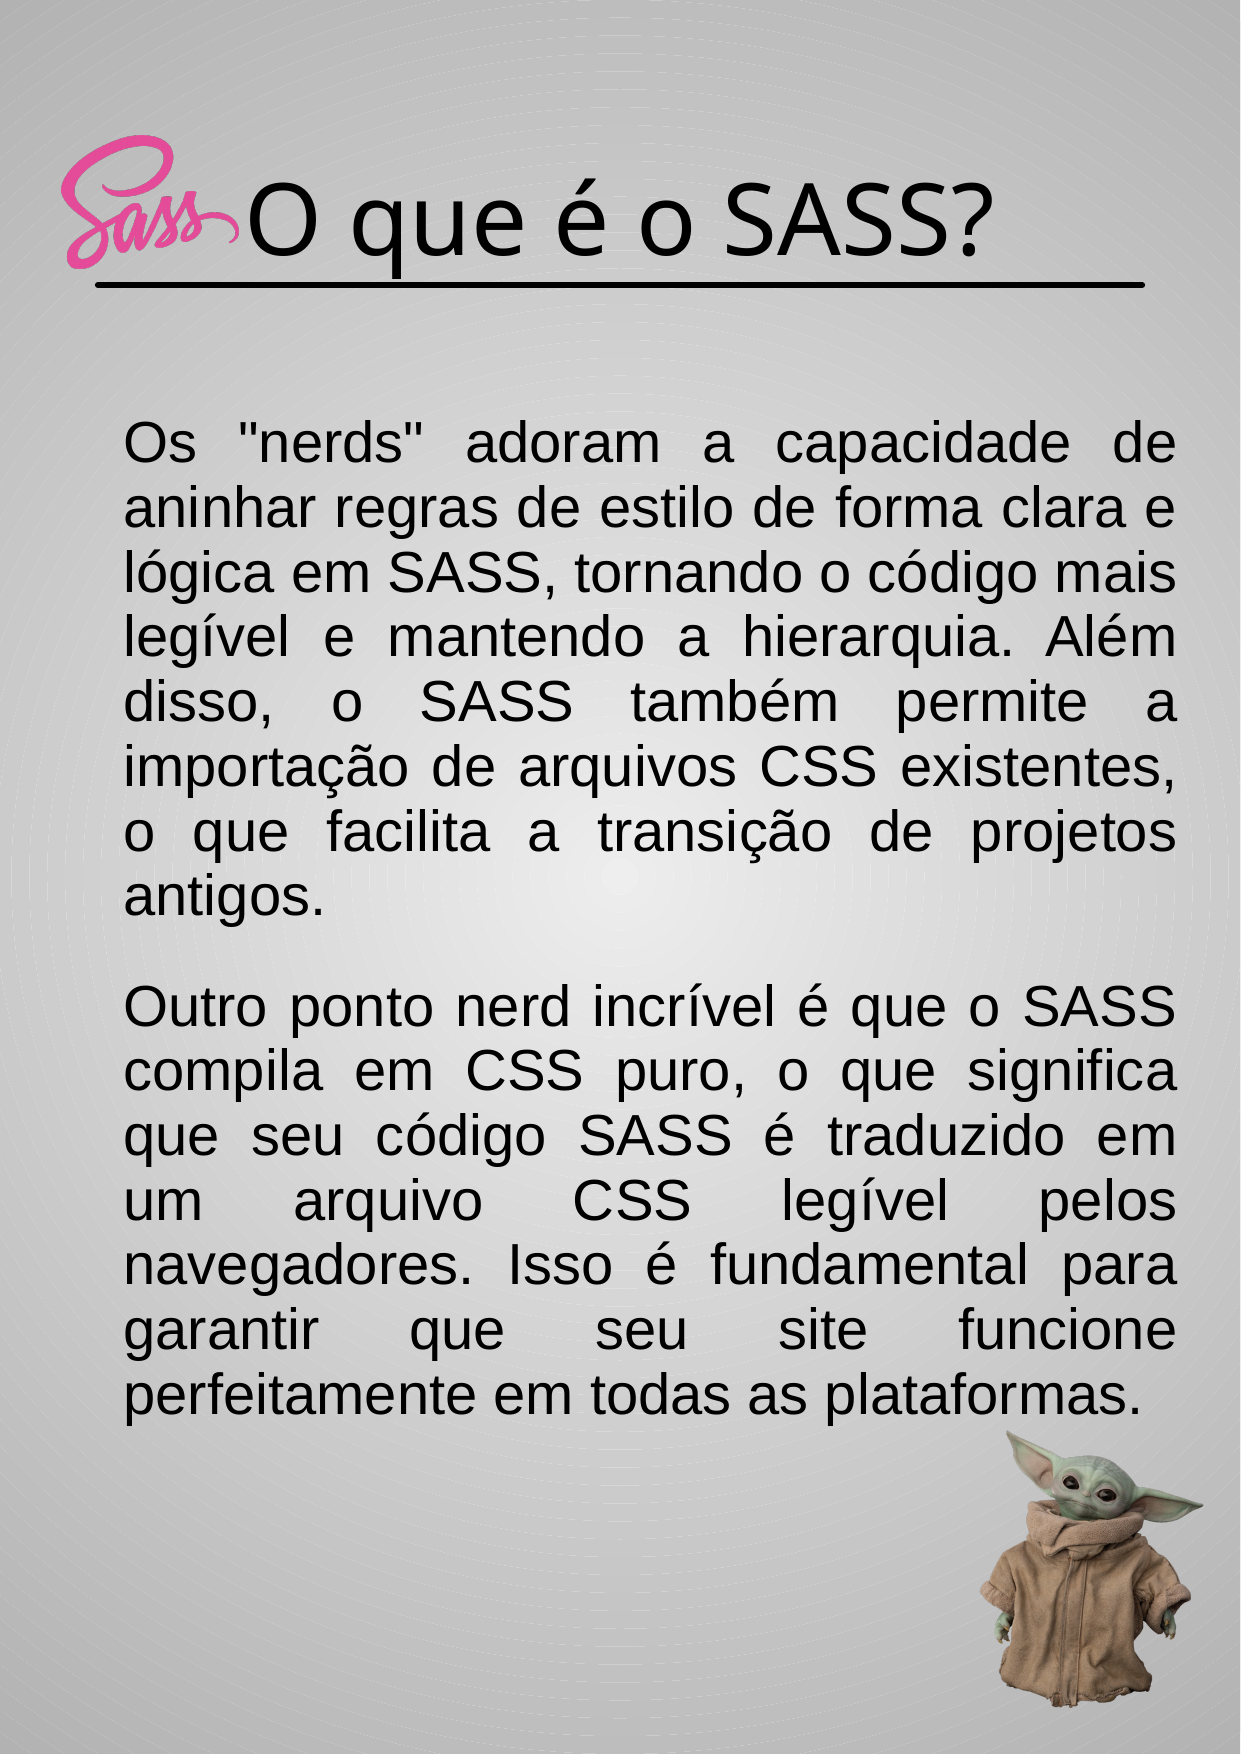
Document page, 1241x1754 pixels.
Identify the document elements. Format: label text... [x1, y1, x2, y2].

list Os "nerds" adoram a capacidade de aninhar regras de estilo de forma clara e lógica em SASS, tornando o código mais legível e mantendo a hierarquia. Além disso, o SASS também permite a importação de arquivos CSS existentes, o que facilita a transição de projetos antigos. Outro ponto nerd incrível é que o SASS compila em CSS puro, o que significa que seu código SASS é traduzido em um arquivo CSS legível pelos navegadores. Isso é fundamental para garantir que seu site funcione perfeitamente em todas as plataformas. [61, 410, 1178, 1428]
title O que é o SASS? [61, 69, 1178, 363]
picture [972, 1420, 1211, 1713]
picture [61, 135, 239, 269]
